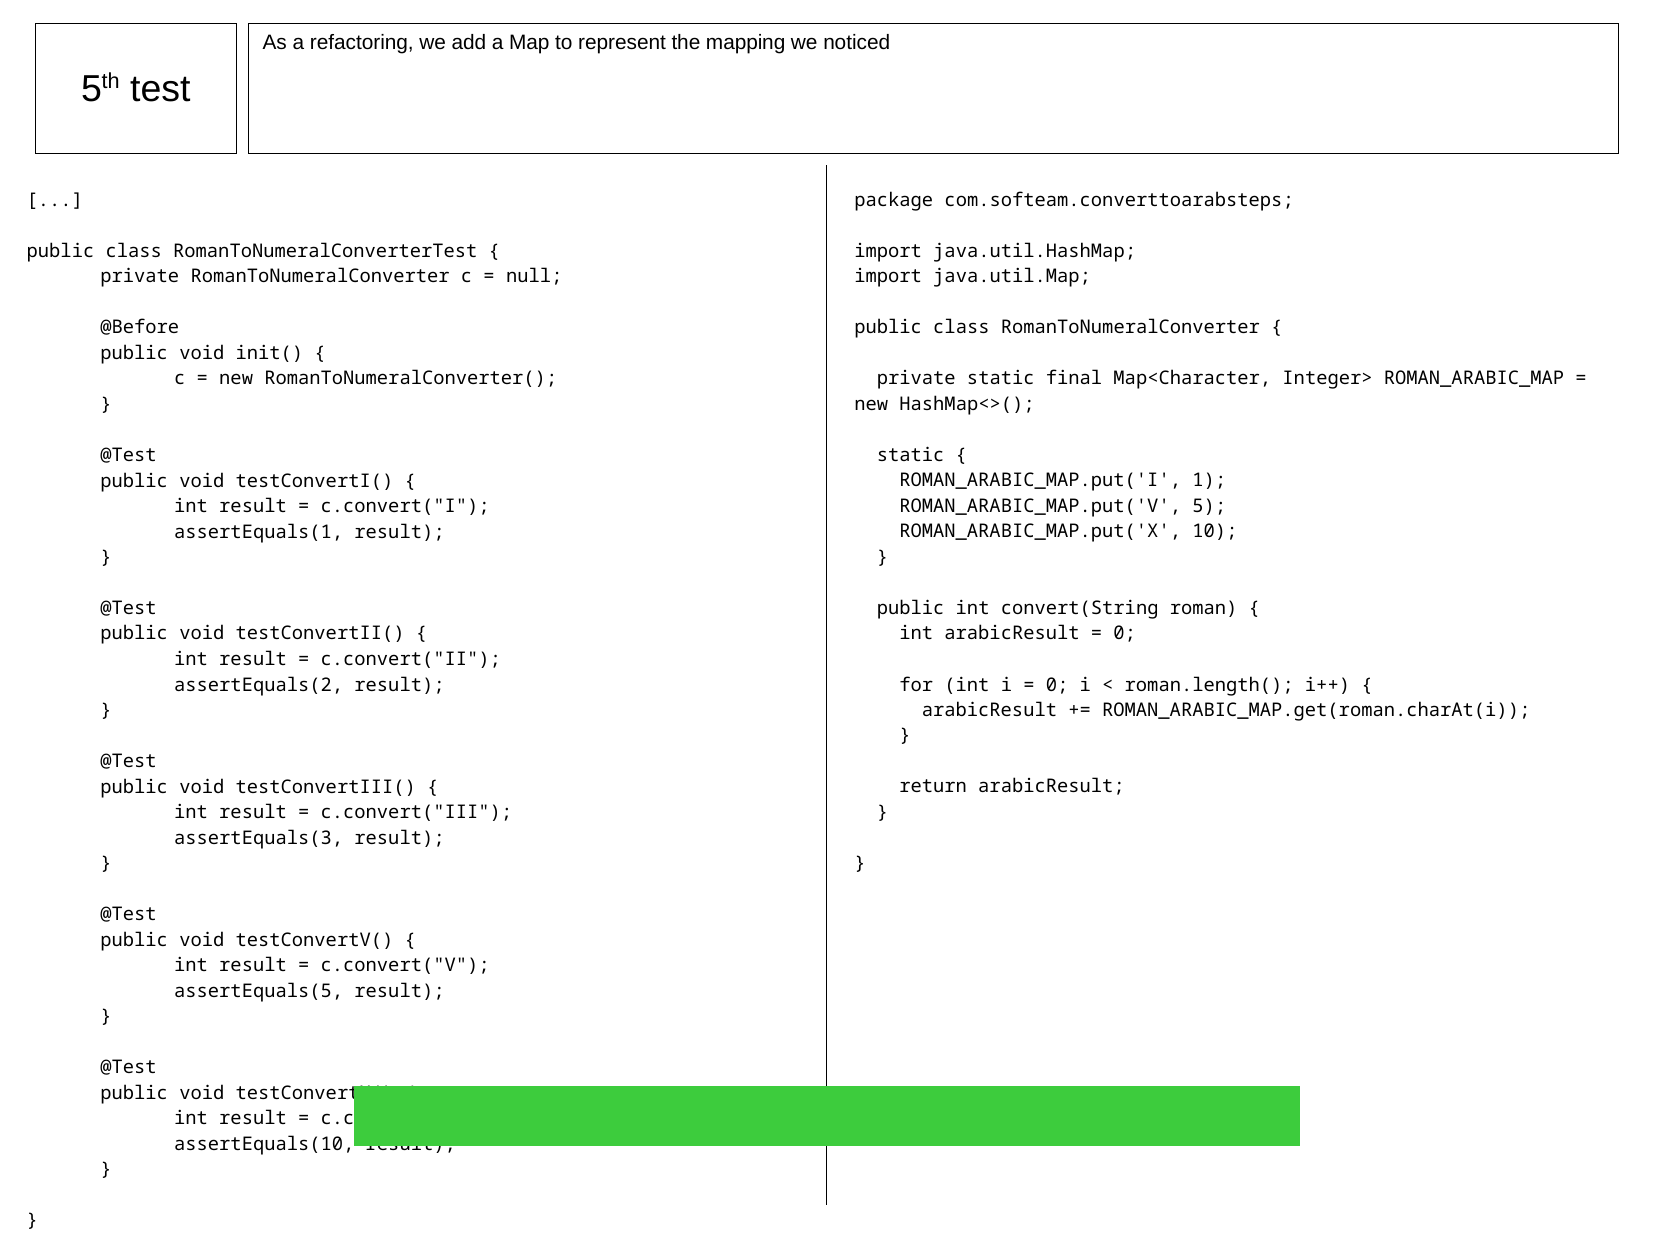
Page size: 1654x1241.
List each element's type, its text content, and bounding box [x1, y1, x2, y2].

text_box [354, 1086, 1300, 1146]
text_box As a refactoring, we add a Map to represent the mapping we noticed [248, 23, 1619, 154]
text_box 5th test [35, 23, 237, 154]
text_box package com.softeam.converttoarabsteps; import java.util.HashMap; import java.util.Map; public class RomanToNumeralConverter { private static final Map<Character, Integer> ROMAN_ARABIC_MAP = new HashMap<>(); static { ROMAN_ARABIC_MAP.put('I', 1); ROMAN_ARABIC_MAP.put('V', 5); ROMAN_ARABIC_MAP.put('X', 10); } public int convert(String roman) { int arabicResult = 0; for (int i = 0; i < roman.length(); i++) { arabicResult += ROMAN_ARABIC_MAP.get(roman.charAt(i)); } return arabicResult; } } [839, 178, 1620, 811]
text_box [...] public class RomanToNumeralConverterTest { private RomanToNumeralConverter c = null; @Before public void init() { c = new RomanToNumeralConverter(); } @Test public void testConvertI() { int result = c.convert("I"); assertEquals(1, result); } @Test public void testConvertII() { int result = c.convert("II"); assertEquals(2, result); } @Test public void testConvertIII() { int result = c.convert("III"); assertEquals(3, result); } @Test public void testConvertV() { int result = c.convert("V"); assertEquals(5, result); } @Test public void testConvertX() { int result = c.convert("X"); assertEquals(10, result); } } [11, 178, 792, 1119]
